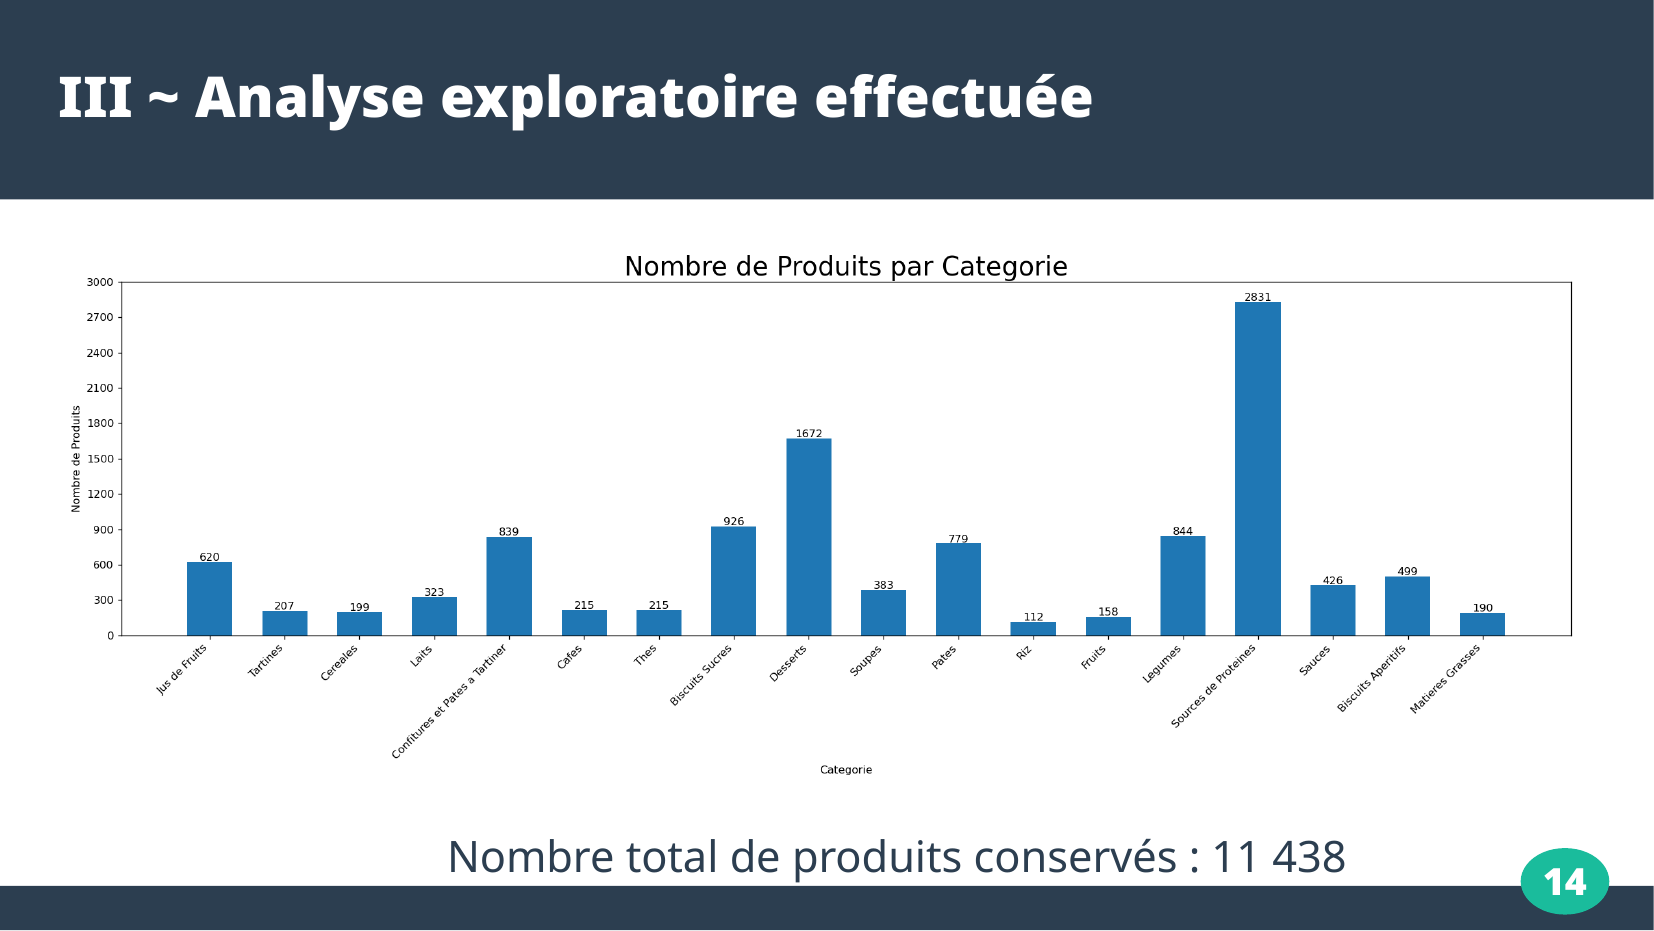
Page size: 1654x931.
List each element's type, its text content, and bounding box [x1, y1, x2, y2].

picture [64, 248, 1589, 780]
title III ~ Analyse exploratoire effectuée [59, 37, 1595, 155]
list Nombre total de produits conservés : 11 438 [59, 826, 1595, 886]
